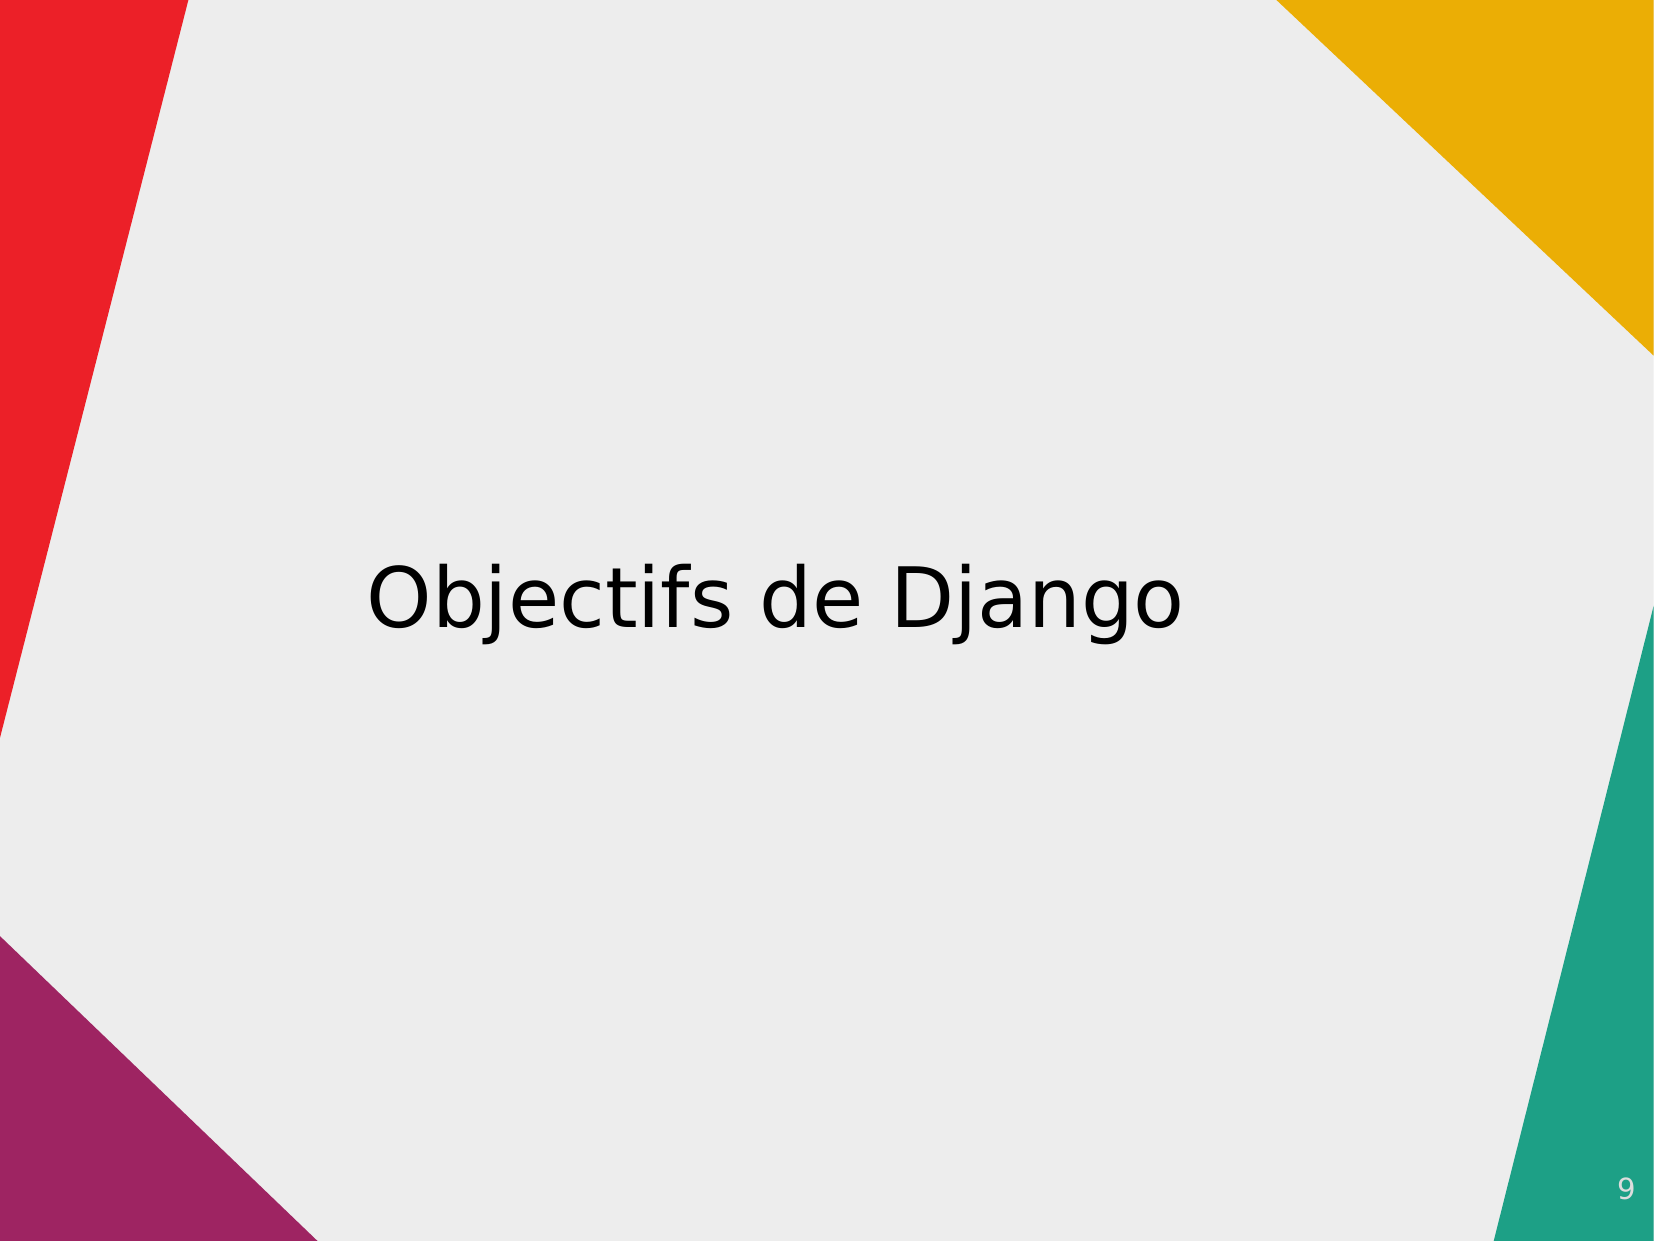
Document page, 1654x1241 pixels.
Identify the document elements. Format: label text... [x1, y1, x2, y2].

title Objectifs de Django [64, 500, 1489, 697]
